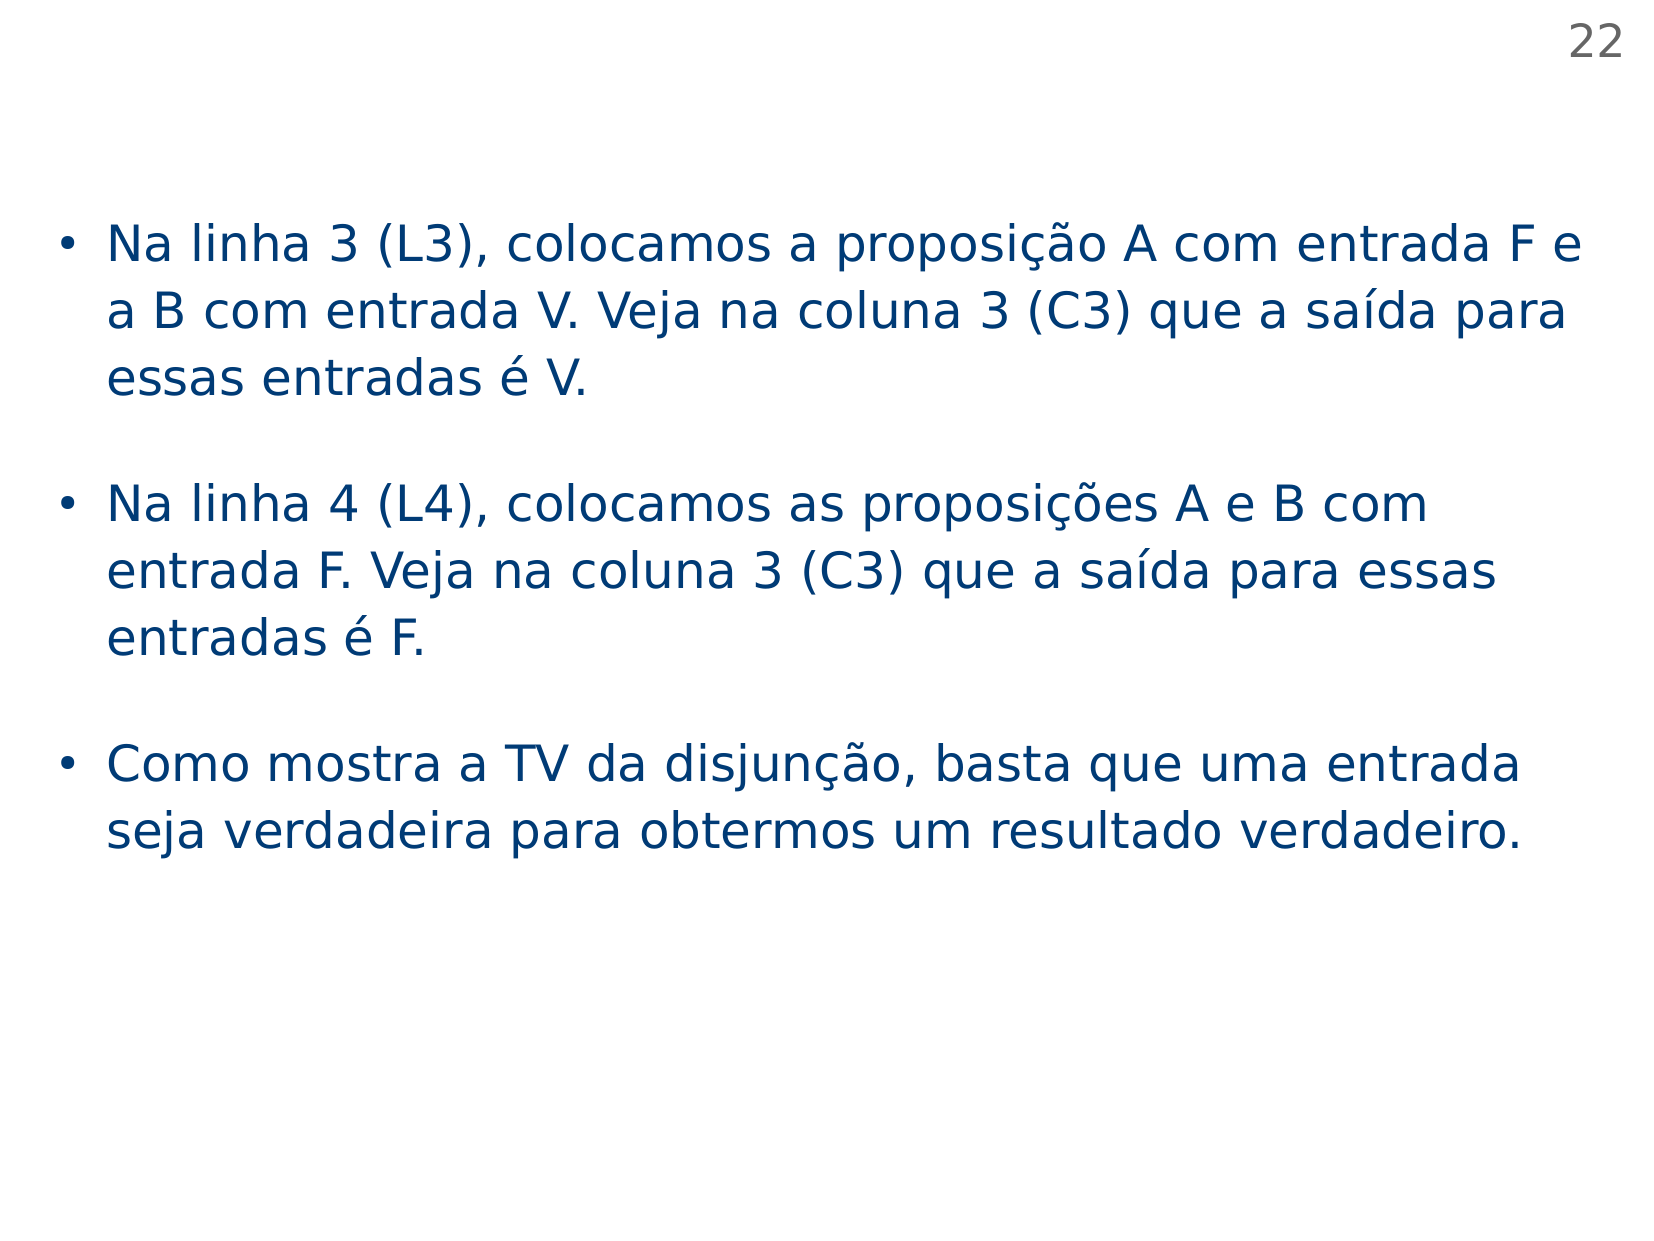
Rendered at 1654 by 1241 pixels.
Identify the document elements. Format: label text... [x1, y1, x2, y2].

list Na linha 3 (L3), colocamos a proposição A com entrada F e a B com entrada V. Veja na coluna 3 (C3) que a saída para essas entradas é V. Na linha 4 (L4), colocamos as proposições A e B com entrada F. Veja na coluna 3 (C3) que a saída para essas entradas é F. Como mostra a TV da disjunção, basta que uma entrada seja verdadeira para obtermos um resultado verdadeiro. [59, 206, 1625, 1211]
